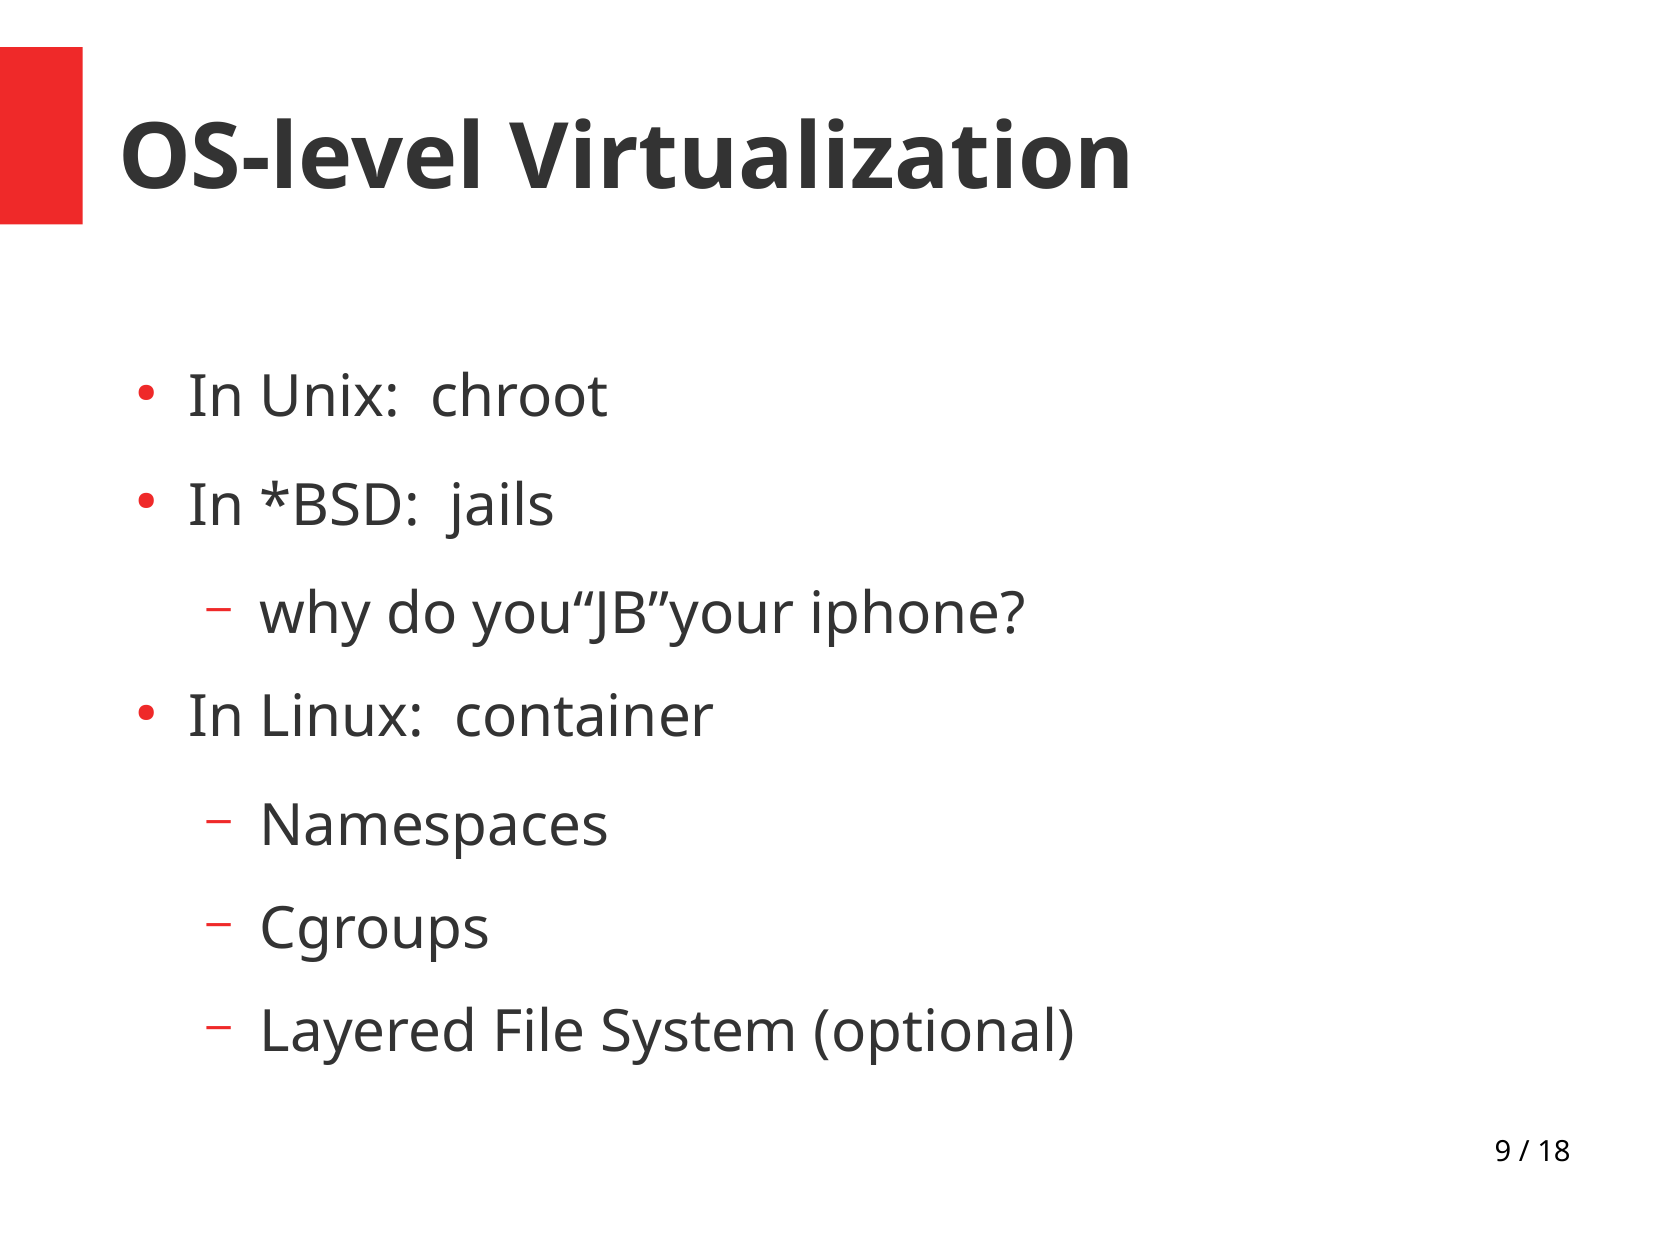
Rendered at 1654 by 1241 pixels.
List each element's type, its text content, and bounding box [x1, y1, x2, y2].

title OS-level Virtualization [118, 49, 1571, 257]
list In Unix: chroot In *BSD: jails why do you“JB”your iphone? In Linux: container Namespaces Cgroups Layered File System (optional) [118, 354, 1536, 1074]
